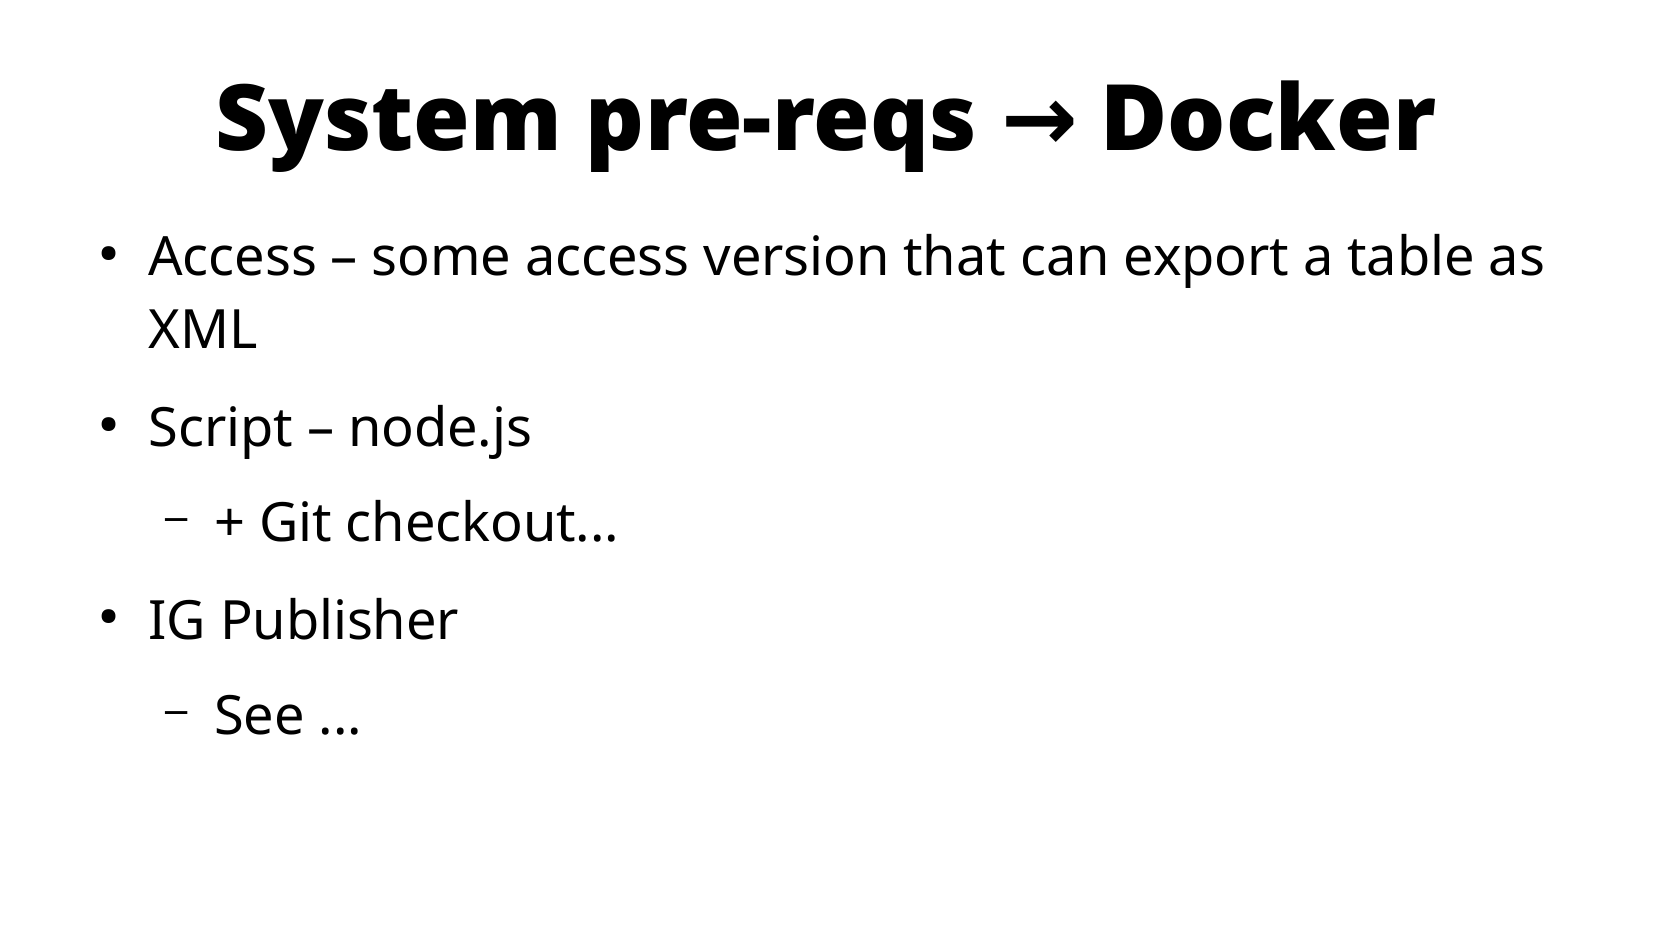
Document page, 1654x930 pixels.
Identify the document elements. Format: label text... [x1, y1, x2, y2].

list Access – some access version that can export a table as XML Script – node.js + Git checkout... IG Publisher See ... [82, 217, 1571, 757]
title System pre-reqs → Docker [82, 37, 1571, 193]
